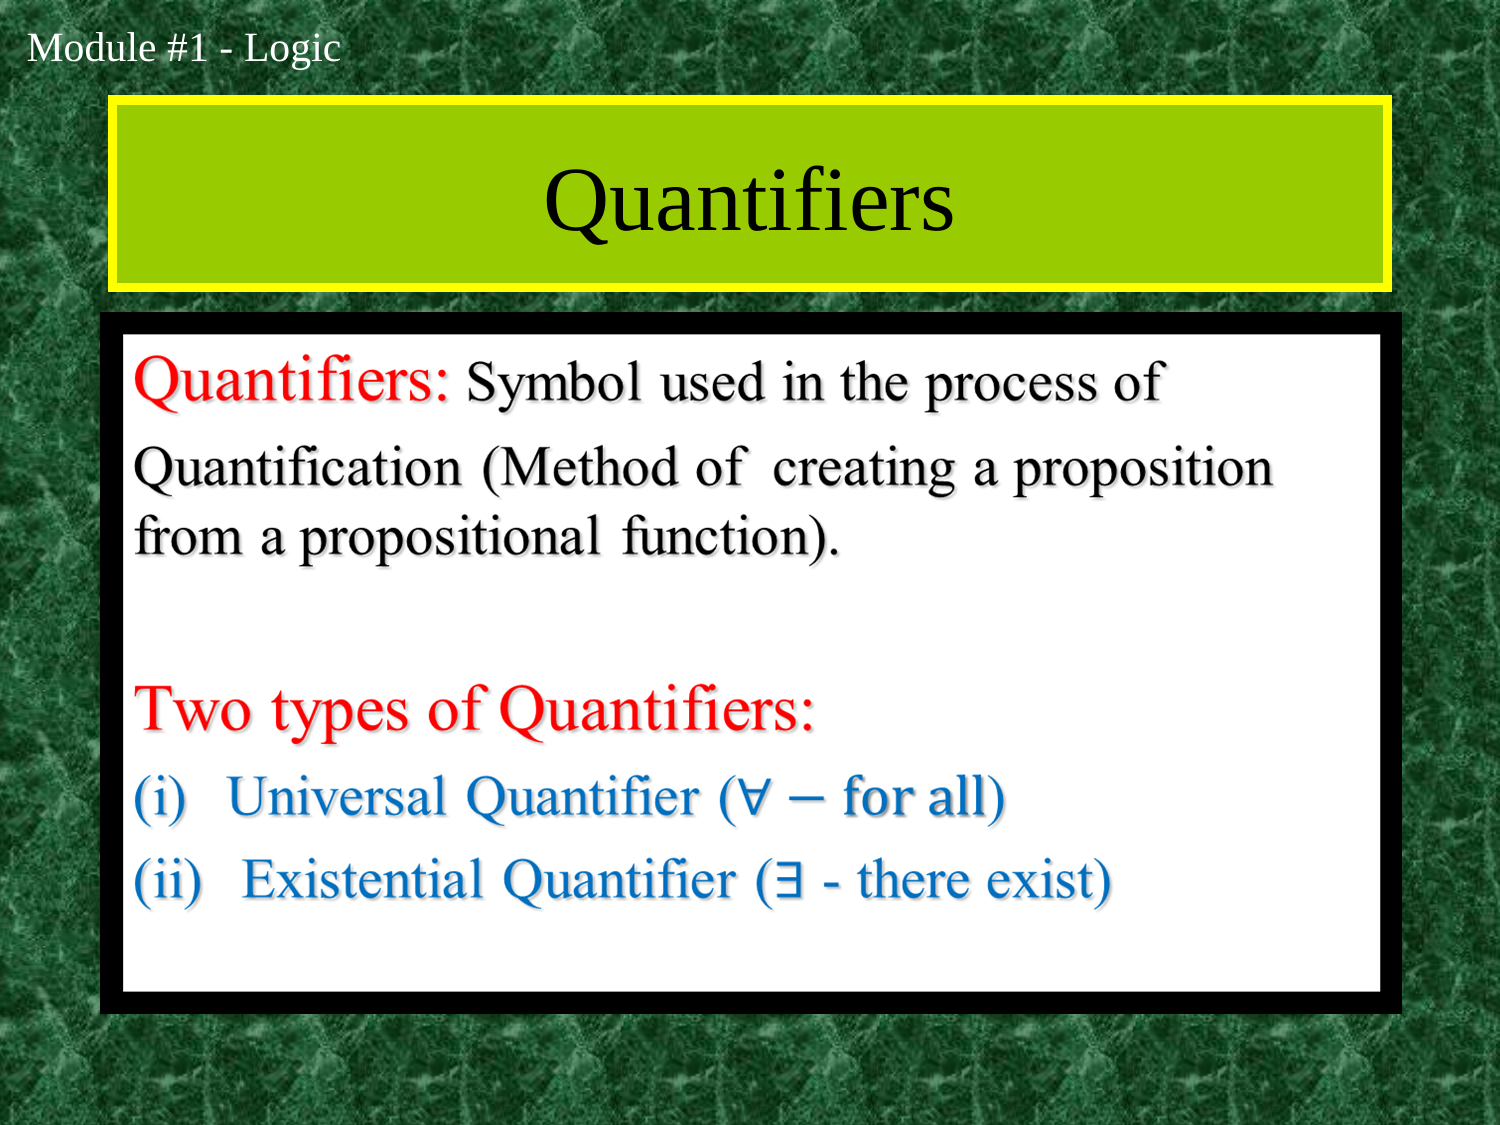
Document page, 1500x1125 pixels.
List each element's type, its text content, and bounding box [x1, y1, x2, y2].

picture [0, 0, 1500, 1125]
title Quantifiers [112, 99, 1388, 288]
